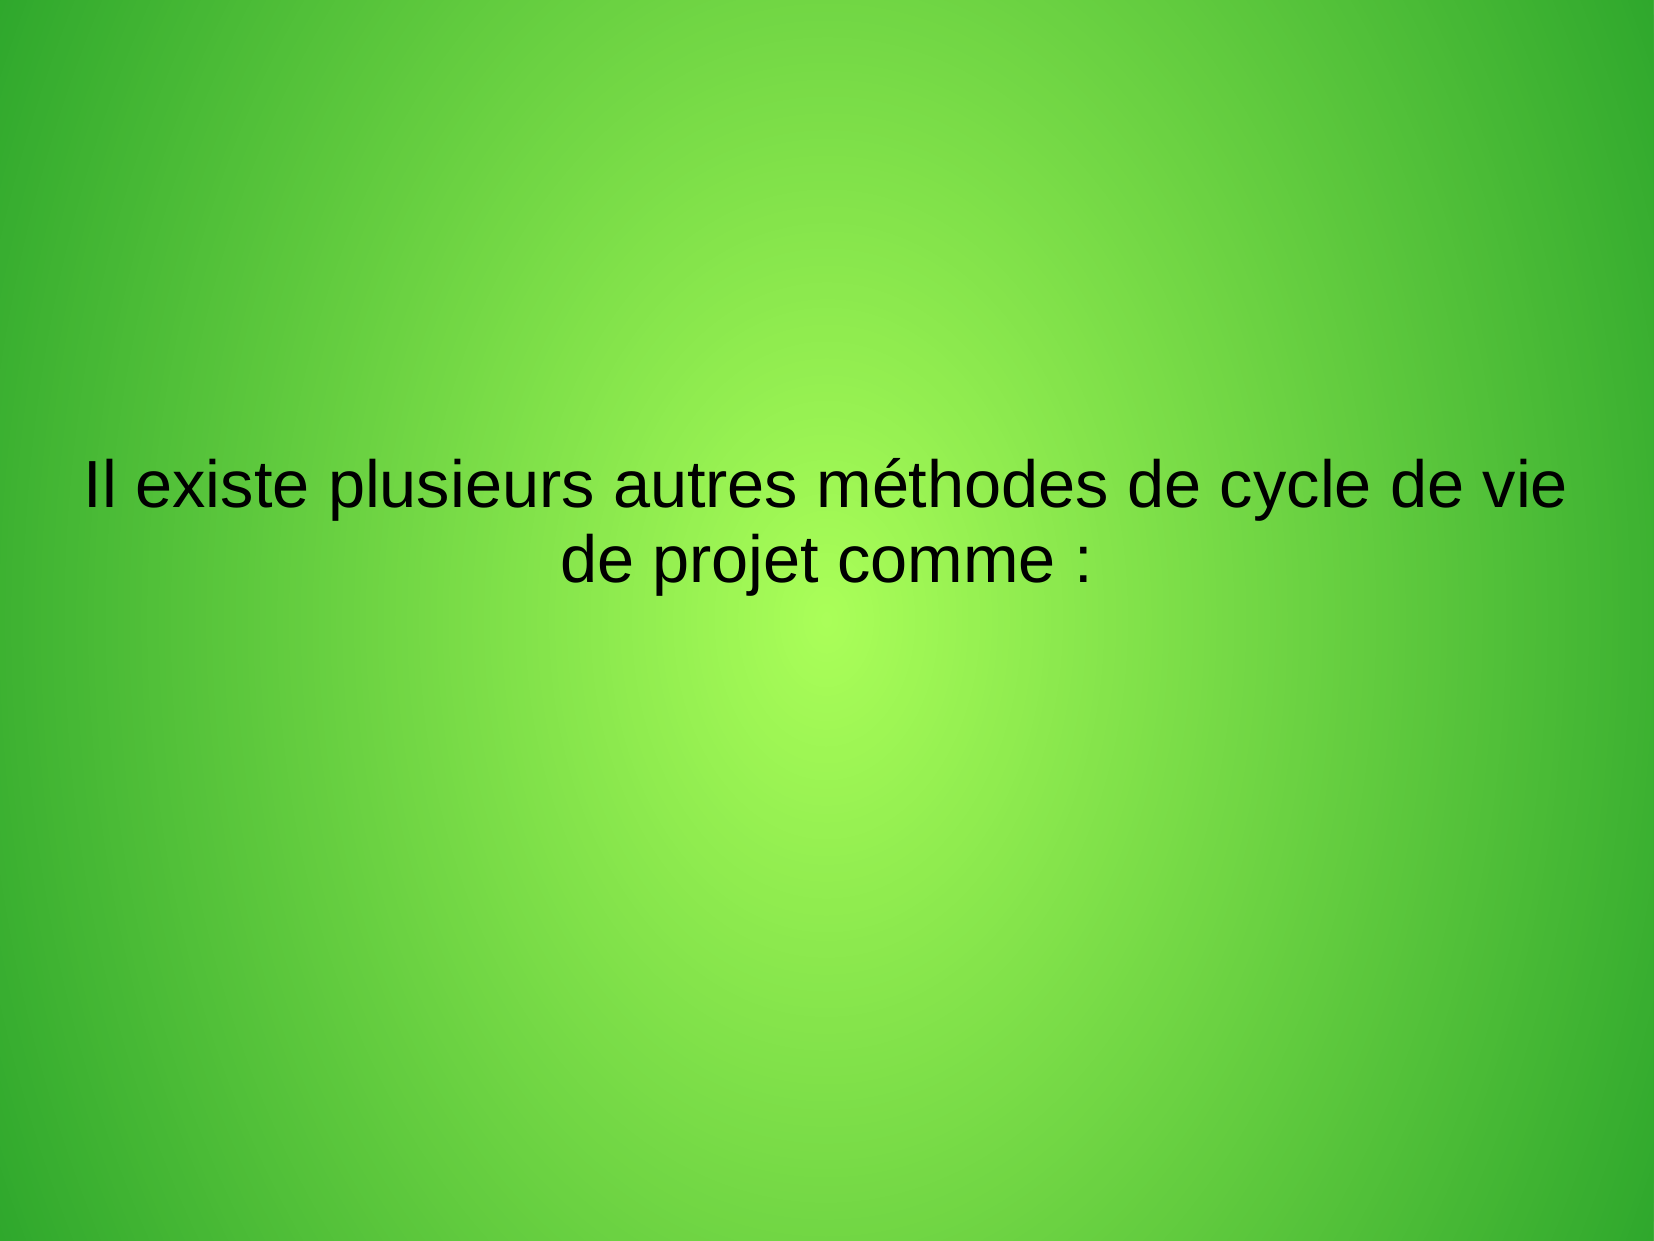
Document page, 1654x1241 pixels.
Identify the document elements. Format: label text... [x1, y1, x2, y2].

subtitle Il existe plusieurs autres méthodes de cycle de vie de projet comme : [82, 47, 1571, 997]
